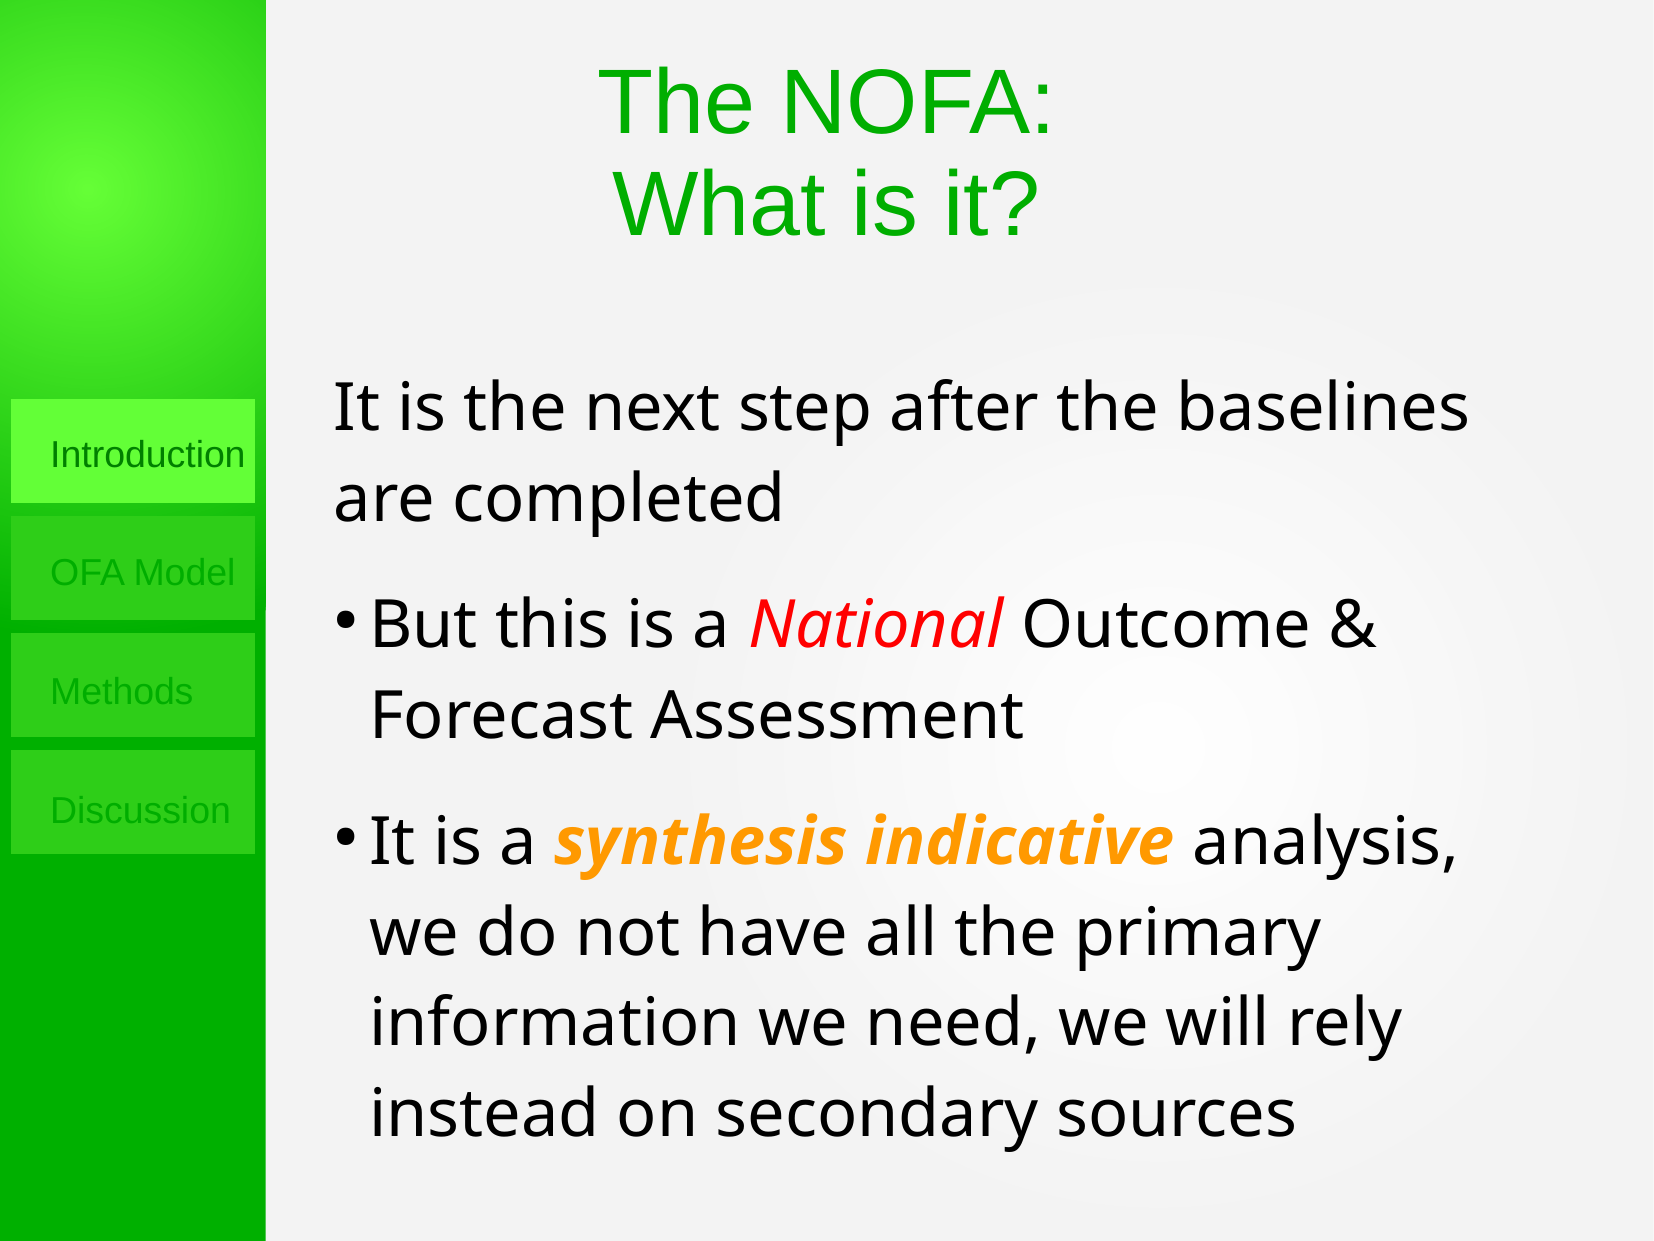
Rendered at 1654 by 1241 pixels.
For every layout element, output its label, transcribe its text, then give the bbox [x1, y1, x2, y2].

title The NOFA: What is it? [463, 49, 1190, 257]
text_box Introduction [35, 425, 318, 483]
text_box Discussion [35, 781, 292, 839]
text_box Methods [35, 663, 265, 720]
text_box It is the next step after the baselines are completed But this is a National Outcome & Forecast Assessment It is a synthesis indicative analysis, we do not have all the primary information we need, we will rely instead on secondary sources [318, 351, 1501, 1062]
text_box OFA Model [35, 544, 252, 602]
